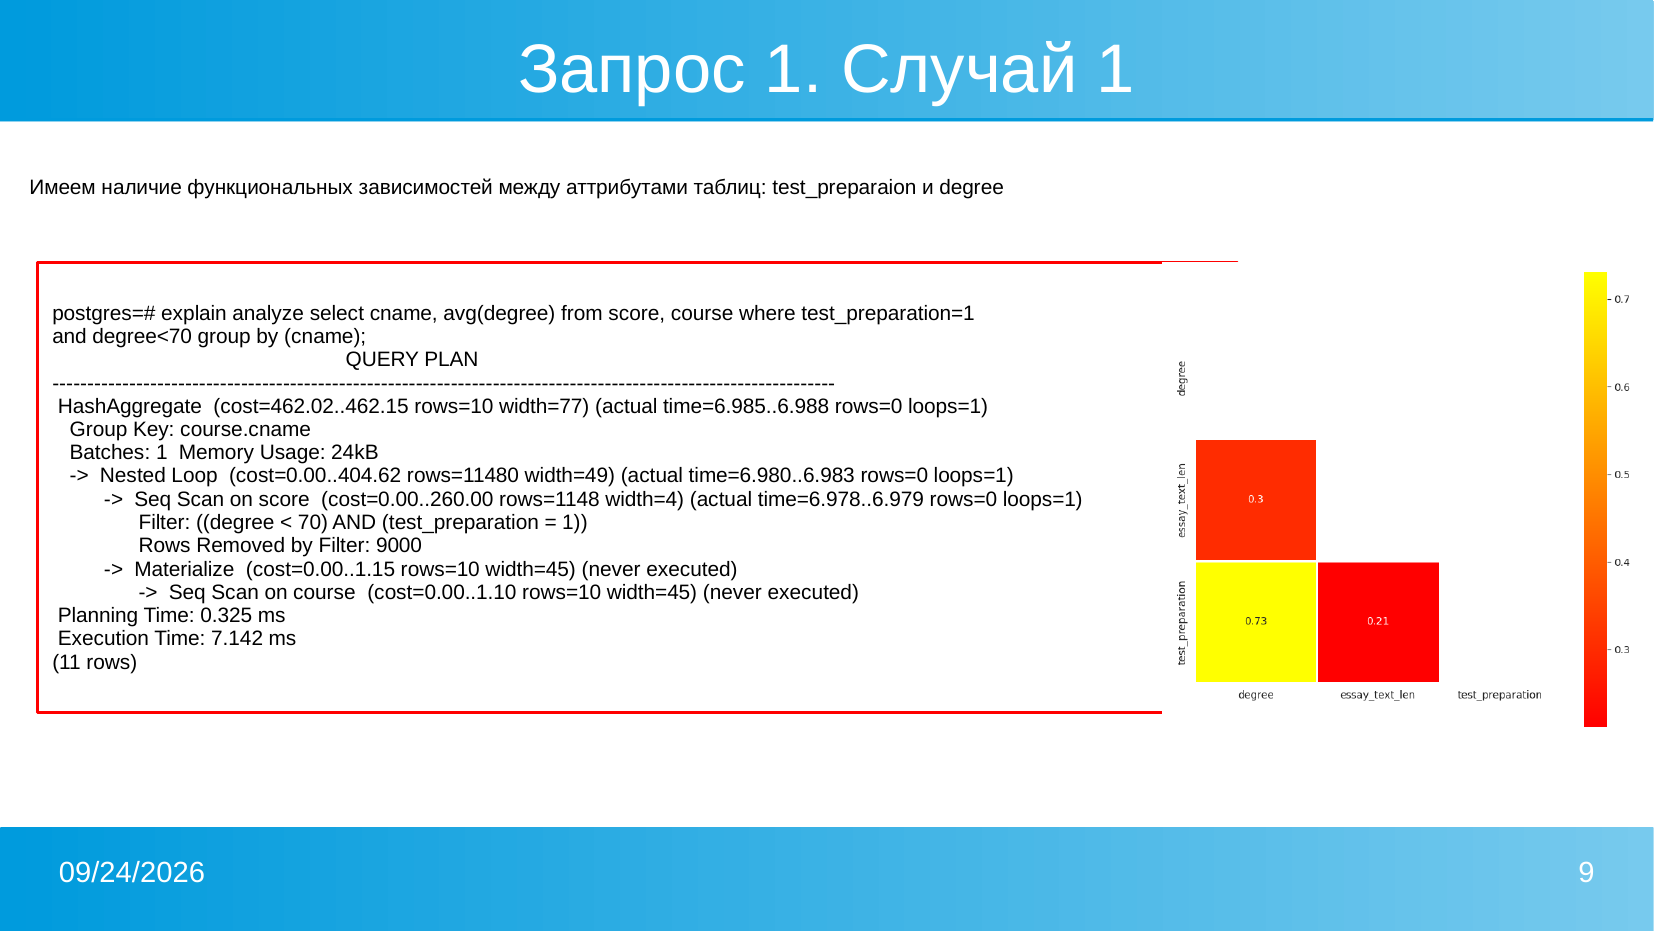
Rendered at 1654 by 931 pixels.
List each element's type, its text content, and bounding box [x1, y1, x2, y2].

text_box postgres=# explain analyze select cname, avg(degree) from score, course where test_preparation=1 and degree<70 group by (cname); QUERY PLAN ---------------------------------------------------------------------------------------------------------------- HashAggregate (cost=462.02..462.15 rows=10 width=77) (actual time=6.985..6.988 rows=0 loops=1) Group Key: course.cname Batches: 1 Memory Usage: 24kB -> Nested Loop (cost=0.00..404.62 rows=11480 width=49) (actual time=6.980..6.983 rows=0 loops=1) -> Seq Scan on score (cost=0.00..260.00 rows=1148 width=4) (actual time=6.978..6.979 rows=0 loops=1) Filter: ((degree < 70) AND (test_preparation = 1)) Rows Removed by Filter: 9000 -> Materialize (cost=0.00..1.15 rows=10 width=45) (never executed) -> Seq Scan on course (cost=0.00..1.10 rows=10 width=45) (never executed) Planning Time: 0.325 ms Execution Time: 7.142 ms (11 rows) [37, 262, 1162, 713]
title Запрос 1. Случай 1 [59, 29, 1595, 108]
picture [1162, 262, 1637, 732]
text_box Имеем наличие функциональных зависимостей между аттрибутами таблиц: test_preparaion и degree [14, 168, 1276, 226]
